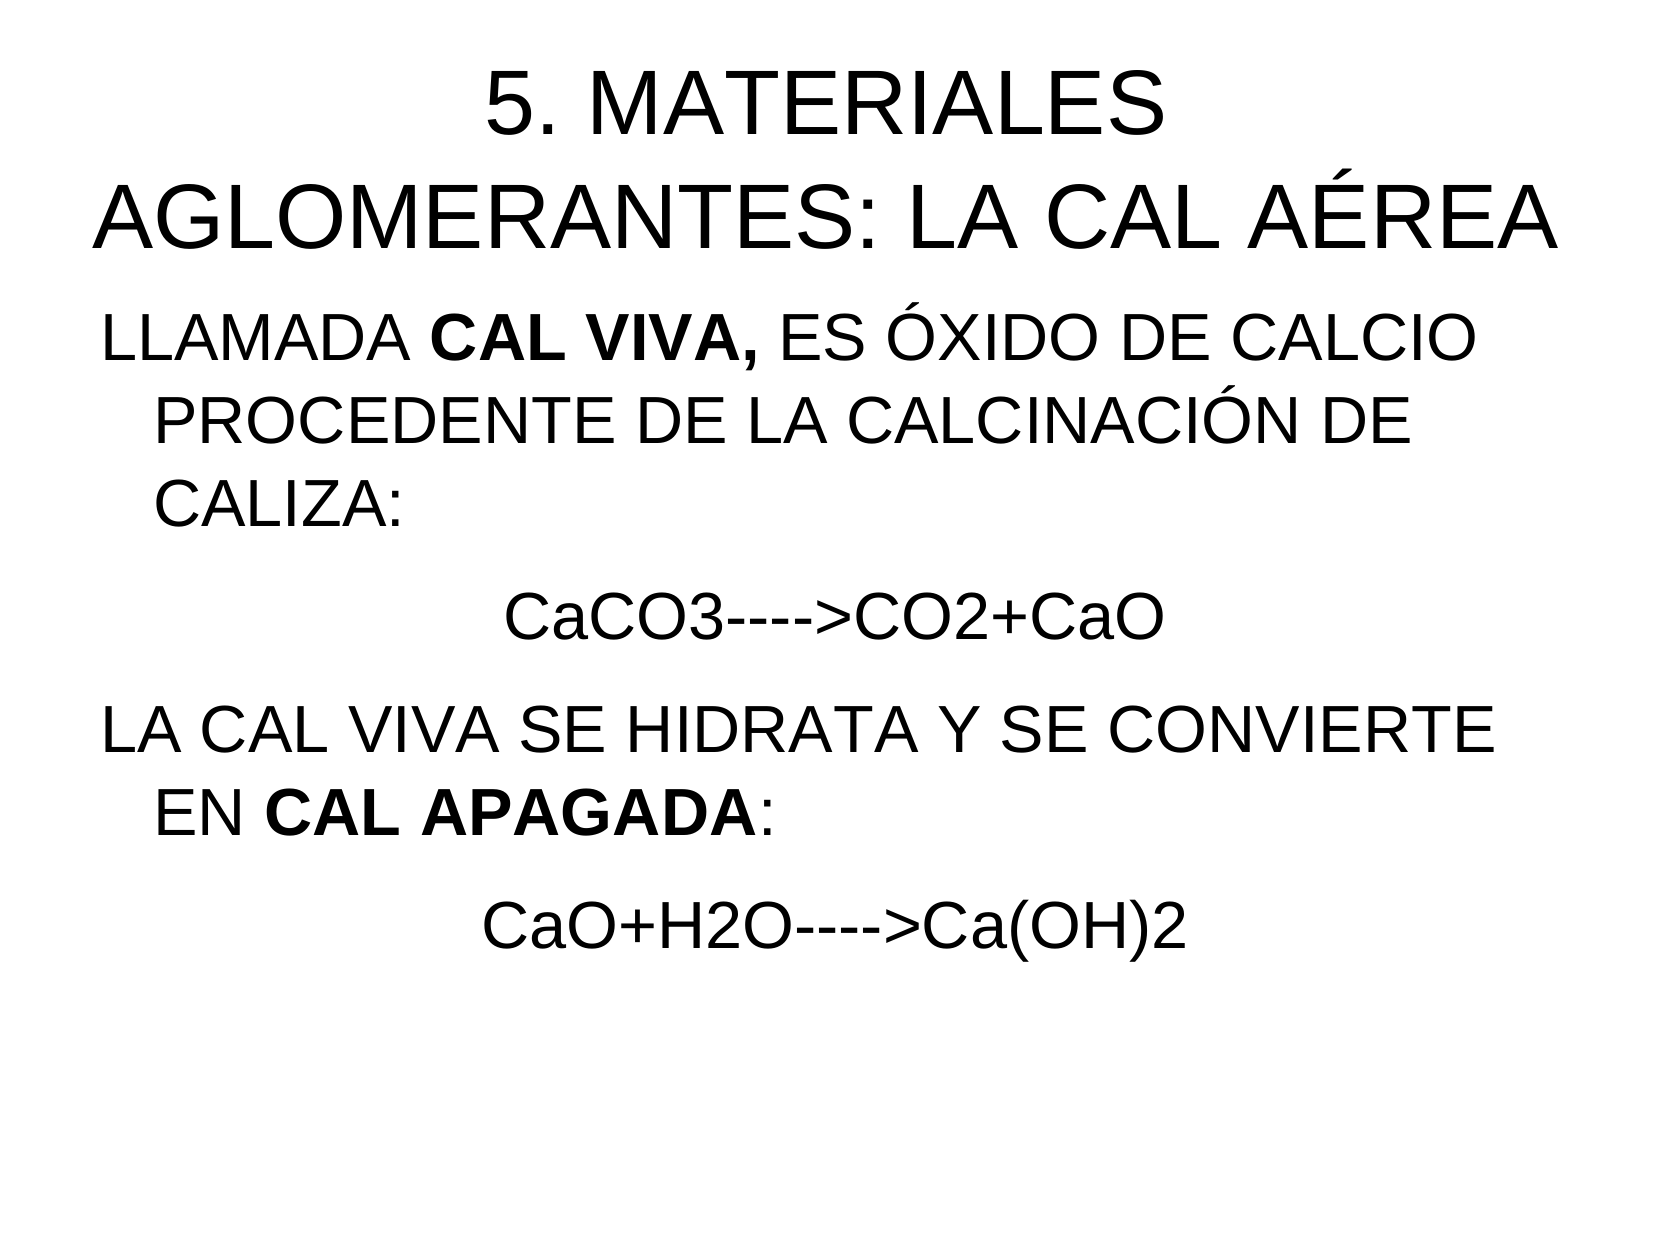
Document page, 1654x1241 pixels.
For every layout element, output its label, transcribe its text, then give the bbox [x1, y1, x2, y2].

list LLAMADA CAL VIVA, ES ÓXIDO DE CALCIO PROCEDENTE DE LA CALCINACIÓN DE CALIZA: CaCO3---->CO2+CaO LA CAL VIVA SE HIDRATA Y SE CONVIERTE EN CAL APAGADA: CaO+H2O---->Ca(OH)2 [82, 290, 1571, 1109]
title 5. MATERIALES AGLOMERANTES: LA CAL AÉREA [82, 38, 1571, 268]
